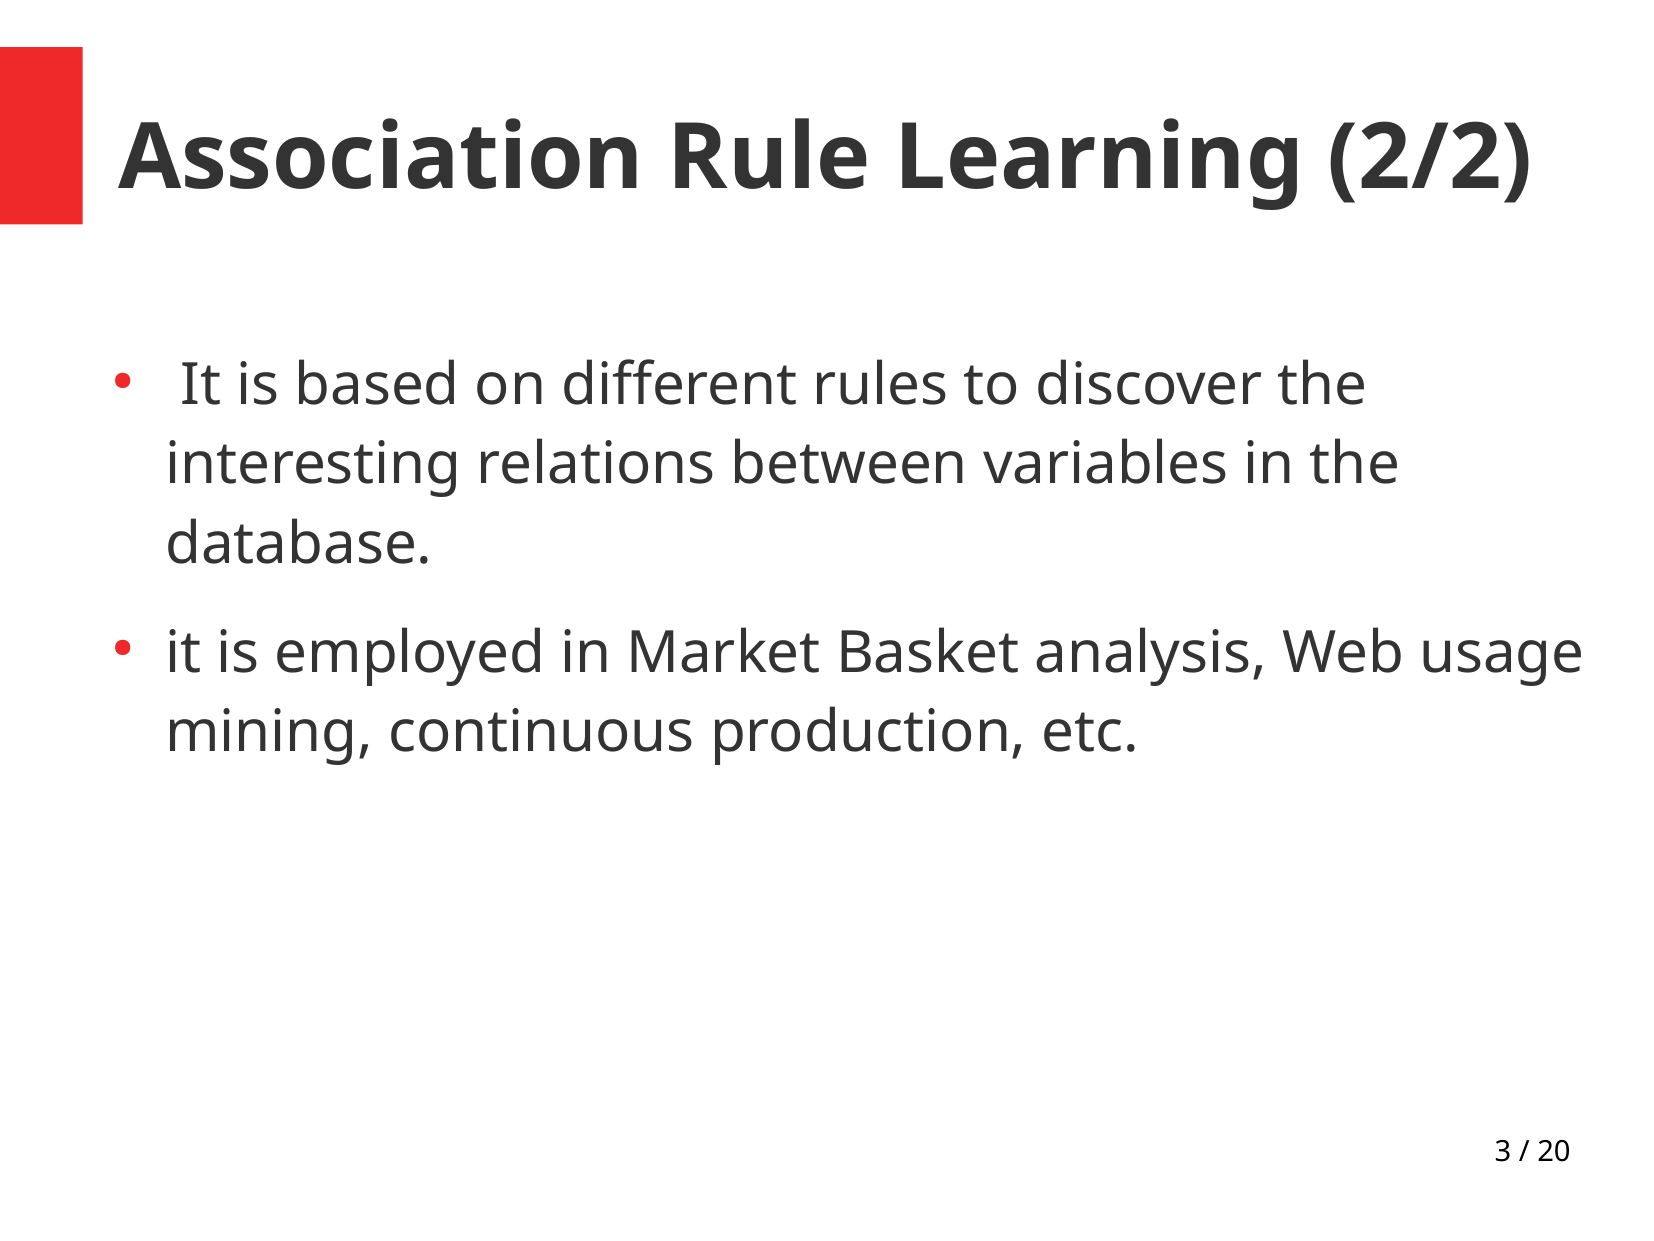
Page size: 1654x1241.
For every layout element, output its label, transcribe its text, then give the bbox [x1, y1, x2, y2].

title Association Rule Learning (2/2) [118, 49, 1571, 257]
list It is based on different rules to discover the interesting relations between variables in the database. it is employed in Market Basket analysis, Web usage mining, continuous production, etc. [94, 342, 1607, 1241]
